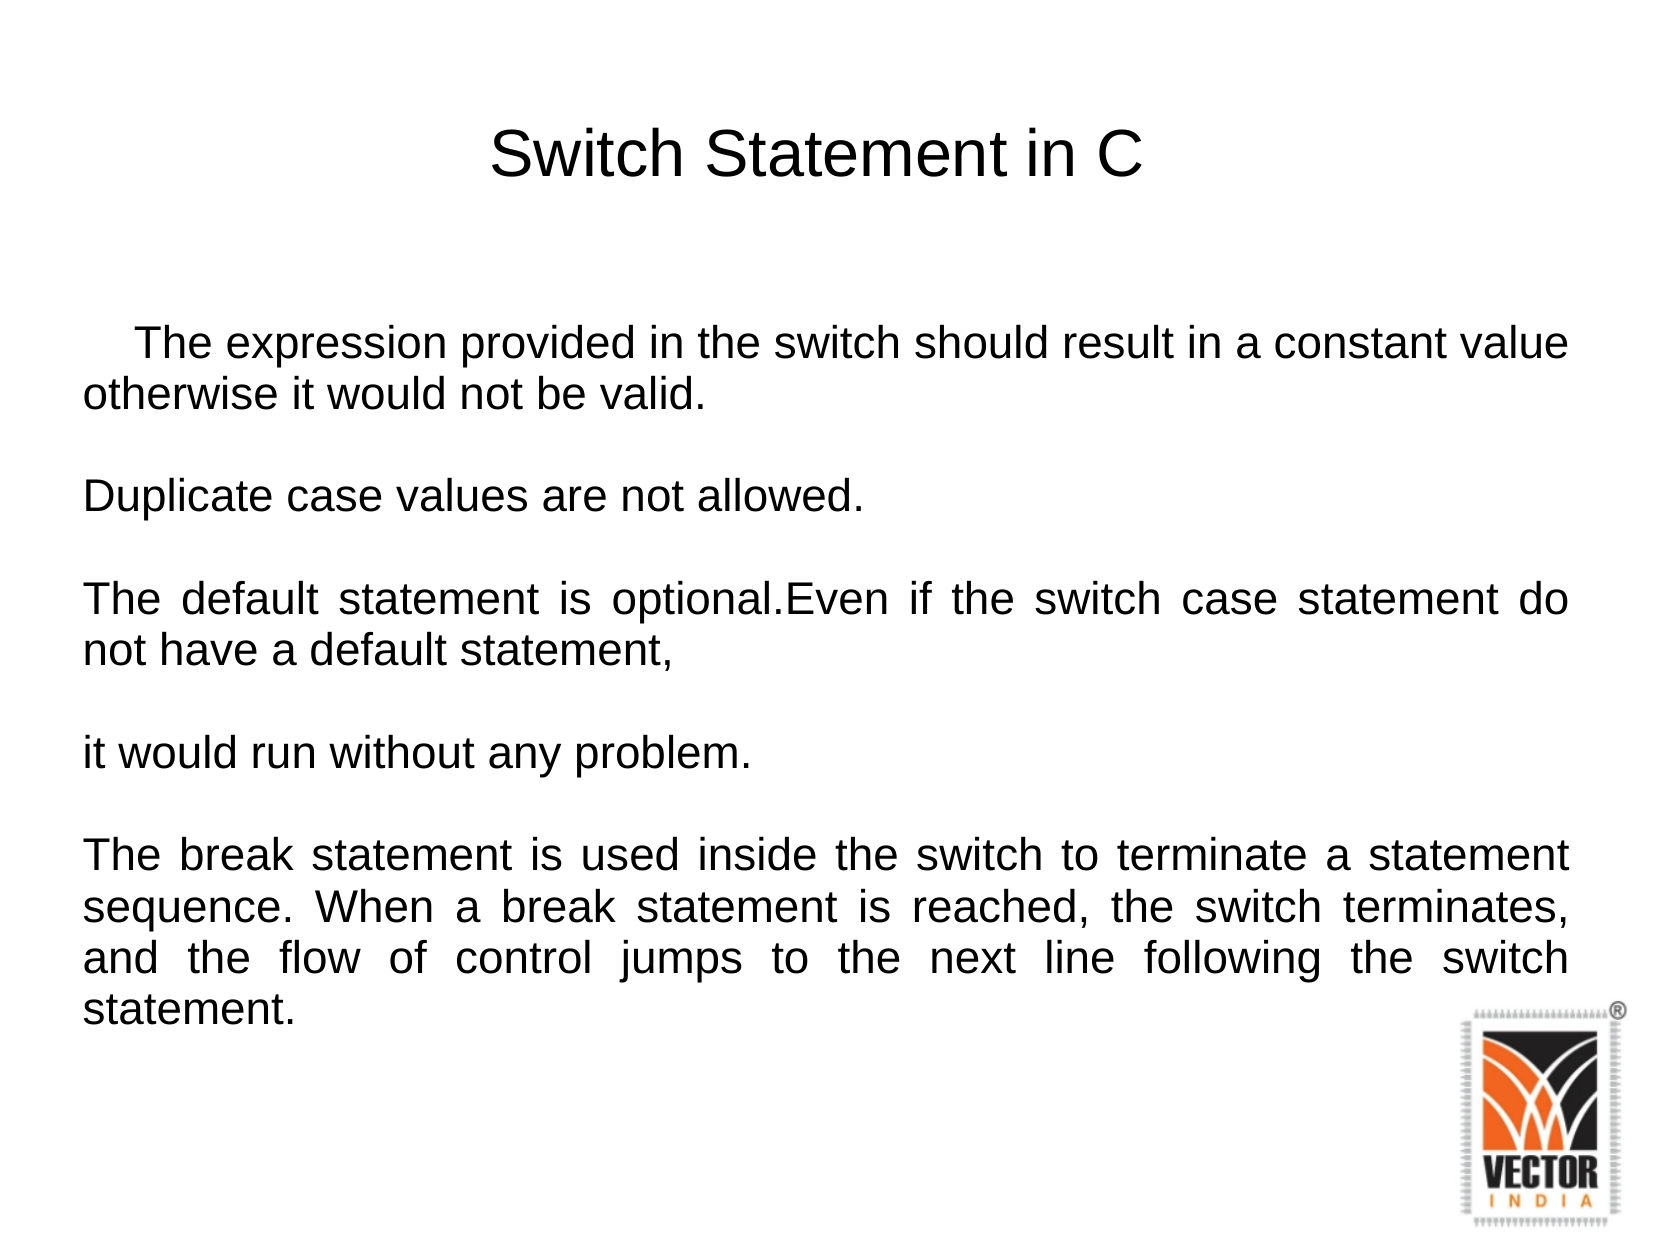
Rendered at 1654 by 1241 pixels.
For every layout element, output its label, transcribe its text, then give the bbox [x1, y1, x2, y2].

subtitle The expression provided in the switch should result in a constant value otherwise it would not be valid. Duplicate case values are not allowed. The default statement is optional.Even if the switch case statement do not have a default statement, it would run without any problem. The break statement is used inside the switch to terminate a statement sequence. When a break statement is reached, the switch terminates, and the flow of control jumps to the next line following the switch statement. [82, 0, 1571, 1241]
picture [1432, 996, 1654, 1237]
